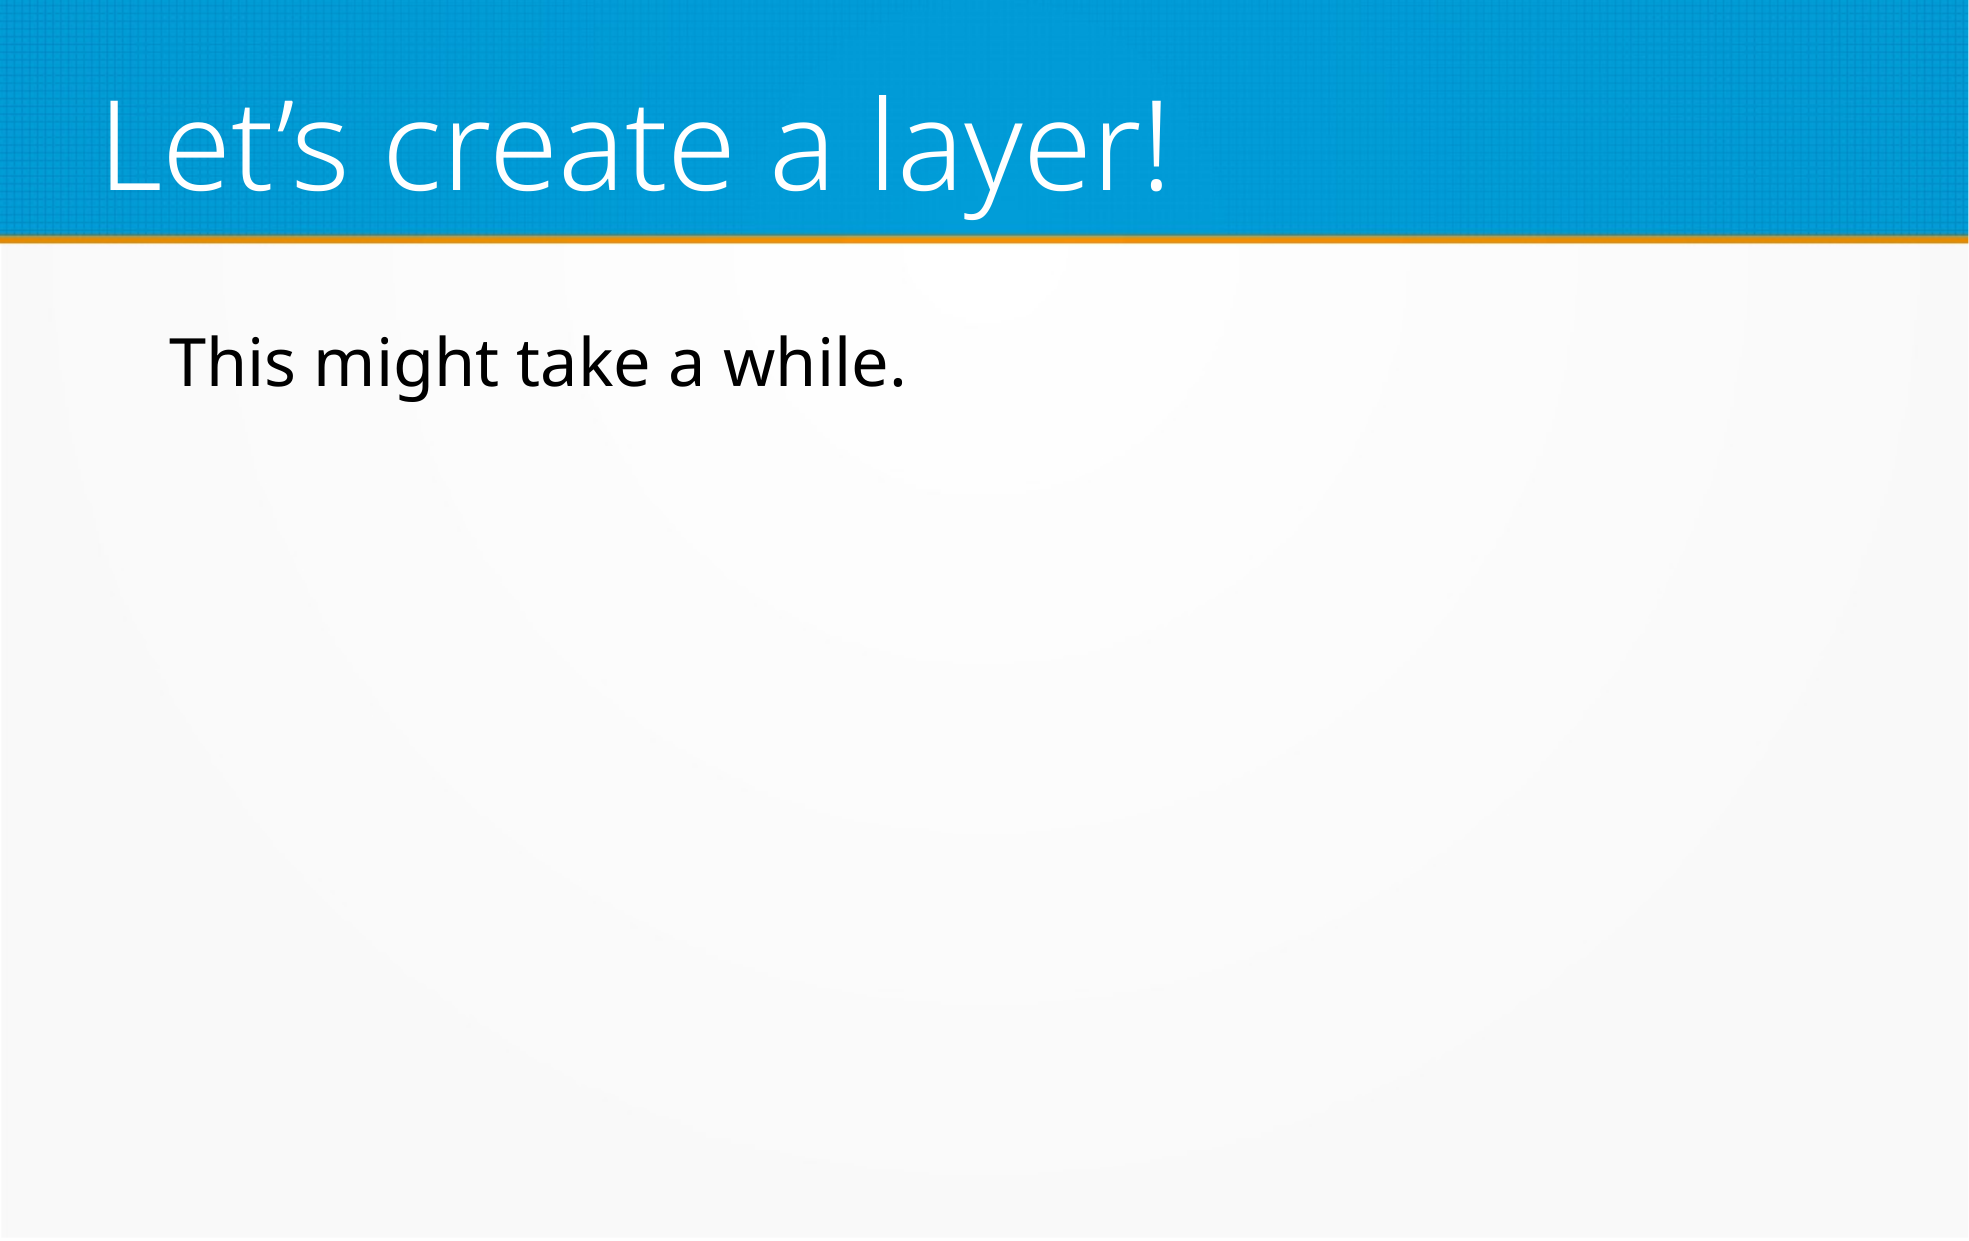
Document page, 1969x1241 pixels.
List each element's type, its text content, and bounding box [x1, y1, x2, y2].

title Let’s create a layer! [98, 19, 1870, 227]
picture [0, 233, 1969, 1241]
list This might take a while. [98, 315, 1861, 1081]
